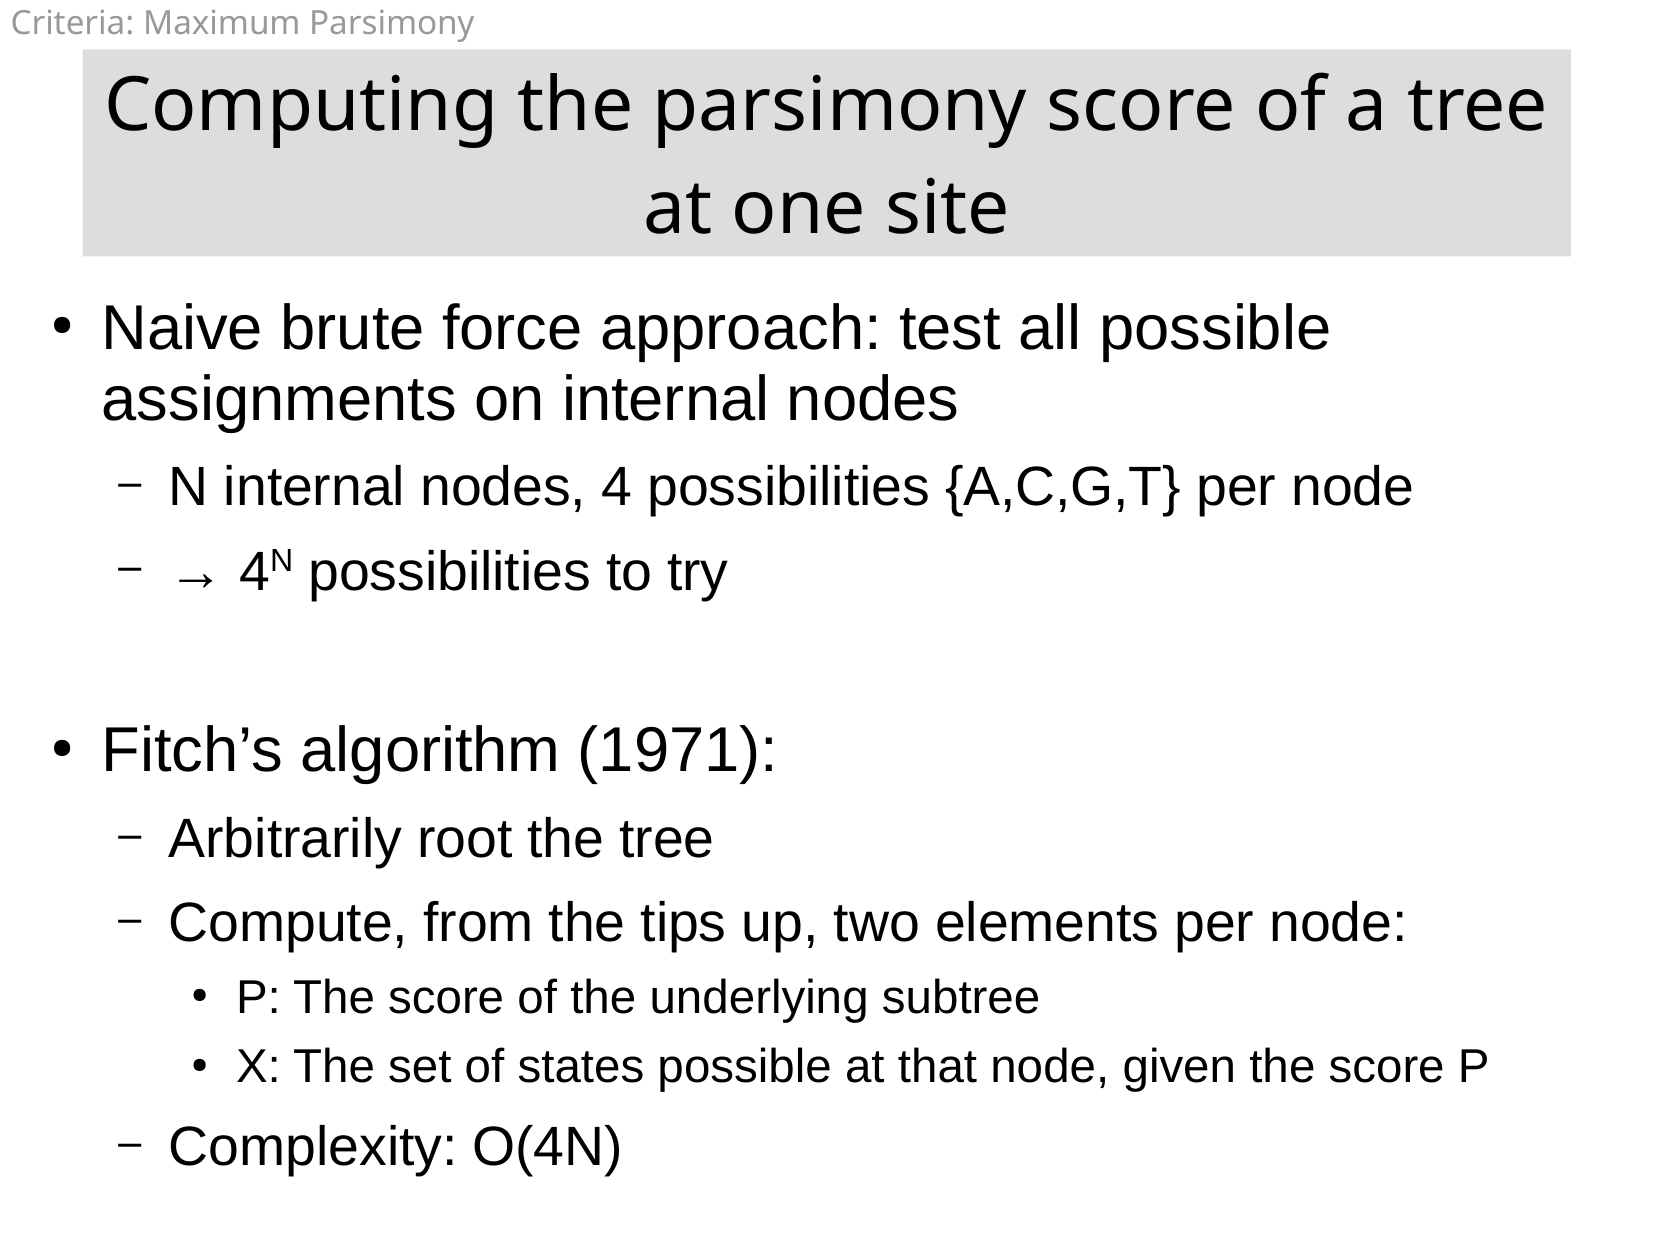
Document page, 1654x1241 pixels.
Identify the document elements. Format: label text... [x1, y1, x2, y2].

title Computing the parsimony score of a tree at one site [82, 49, 1571, 257]
list Naive brute force approach: test all possible assignments on internal nodes N internal nodes, 4 possibilities {A,C,G,T} per node → 4N possibilities to try Fitch’s algorithm (1971): Arbitrarily root the tree Compute, from the tips up, two elements per node: P: The score of the underlying subtree X: The set of states possible at that node, given the score P Complexity: O(4N) [34, 291, 1560, 1187]
text_box Criteria: Maximum Parsimony [10, 0, 513, 73]
